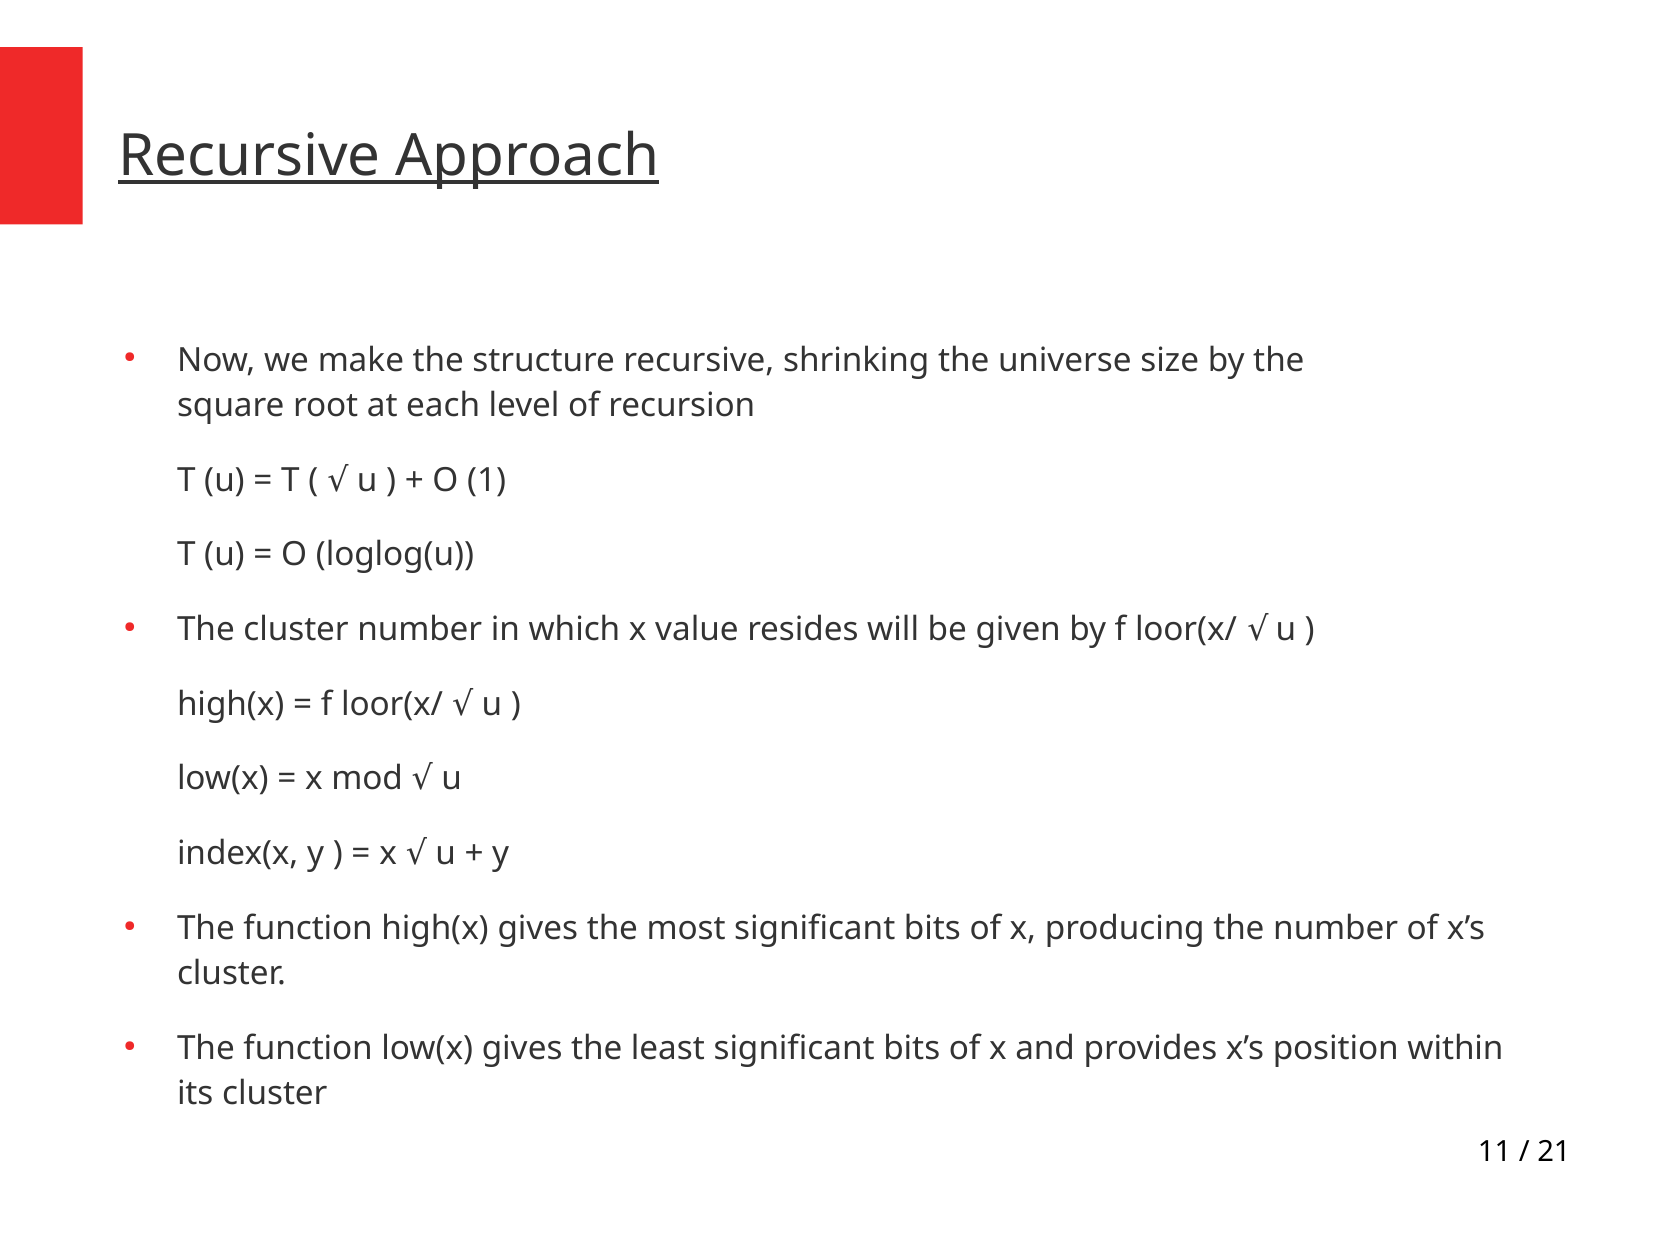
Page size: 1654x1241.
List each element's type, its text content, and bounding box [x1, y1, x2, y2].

list Now, we make the structure recursive, shrinking the universe size by the square root at each level of recursion T (u) = T ( √ u ) + O (1) T (u) = O (loglog(u)) The cluster number in which x value resides will be given by f loor(x/ √ u ) high(x) = f loor(x/ √ u ) low(x) = x mod √ u index(x, y ) = x √ u + y The function high(x) gives the most significant bits of x, producing the number of x’s cluster. The function low(x) gives the least significant bits of x and provides x’s position within its cluster [106, 261, 1524, 981]
title Recursive Approach [118, 49, 1571, 257]
